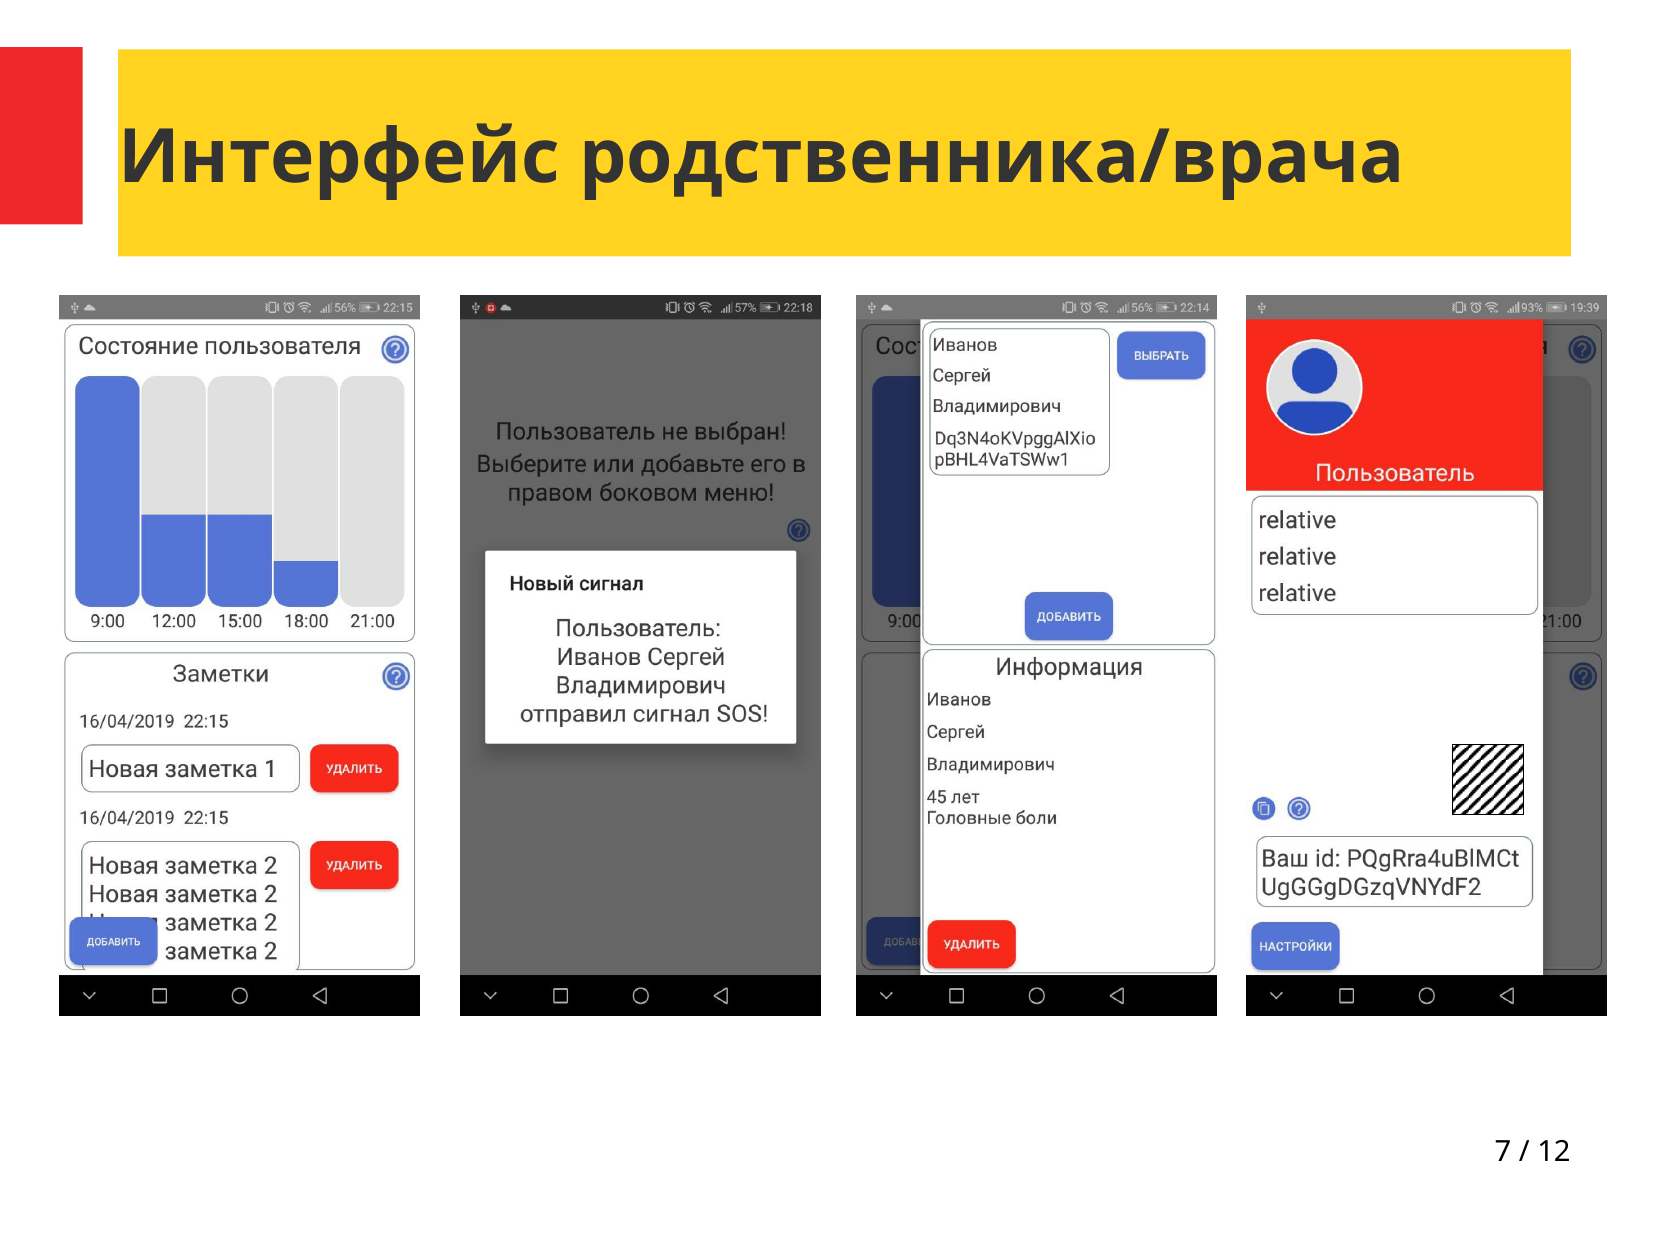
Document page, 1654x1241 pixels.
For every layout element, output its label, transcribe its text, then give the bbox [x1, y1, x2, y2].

picture [59, 295, 420, 1016]
title Интерфейс родственника/врача [118, 49, 1571, 257]
picture [1246, 295, 1607, 1016]
text_box [1452, 744, 1524, 815]
picture [460, 295, 821, 1016]
picture [856, 295, 1217, 1016]
